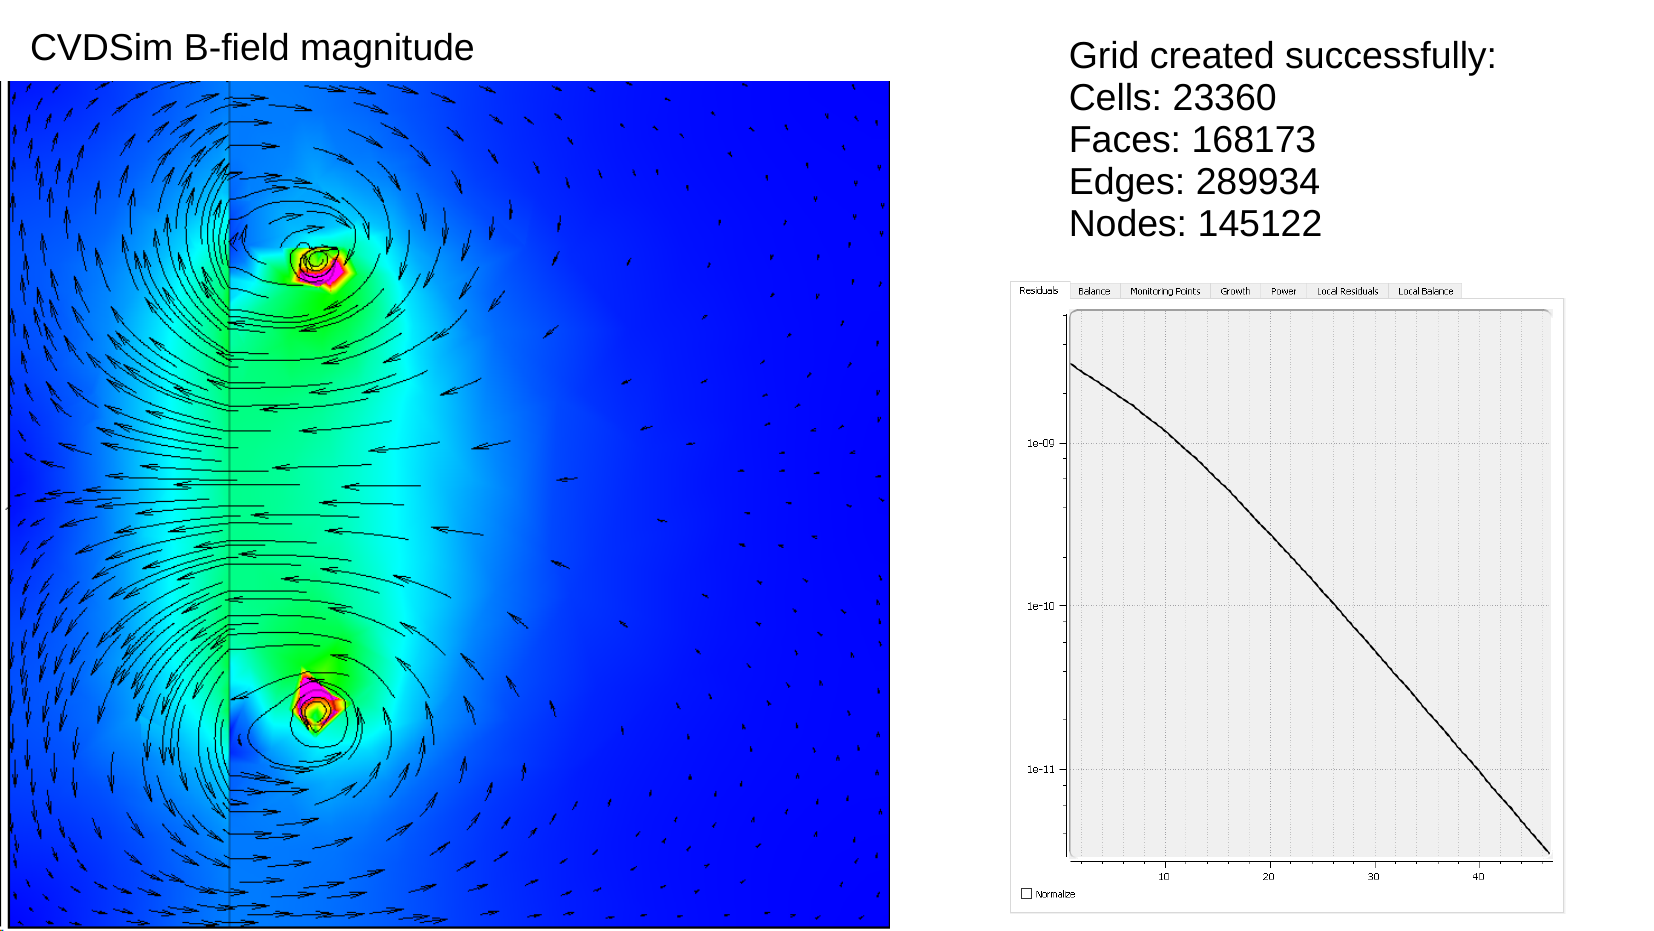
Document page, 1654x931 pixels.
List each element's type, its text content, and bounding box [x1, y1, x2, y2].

picture [1002, 272, 1571, 920]
picture [0, 81, 890, 931]
text_box Grid created successfully: Cells: 23360 Faces: 168173 Edges: 289934 Nodes: 145122 [1053, 27, 1513, 252]
text_box CVDSim B-field magnitude [15, 18, 490, 76]
